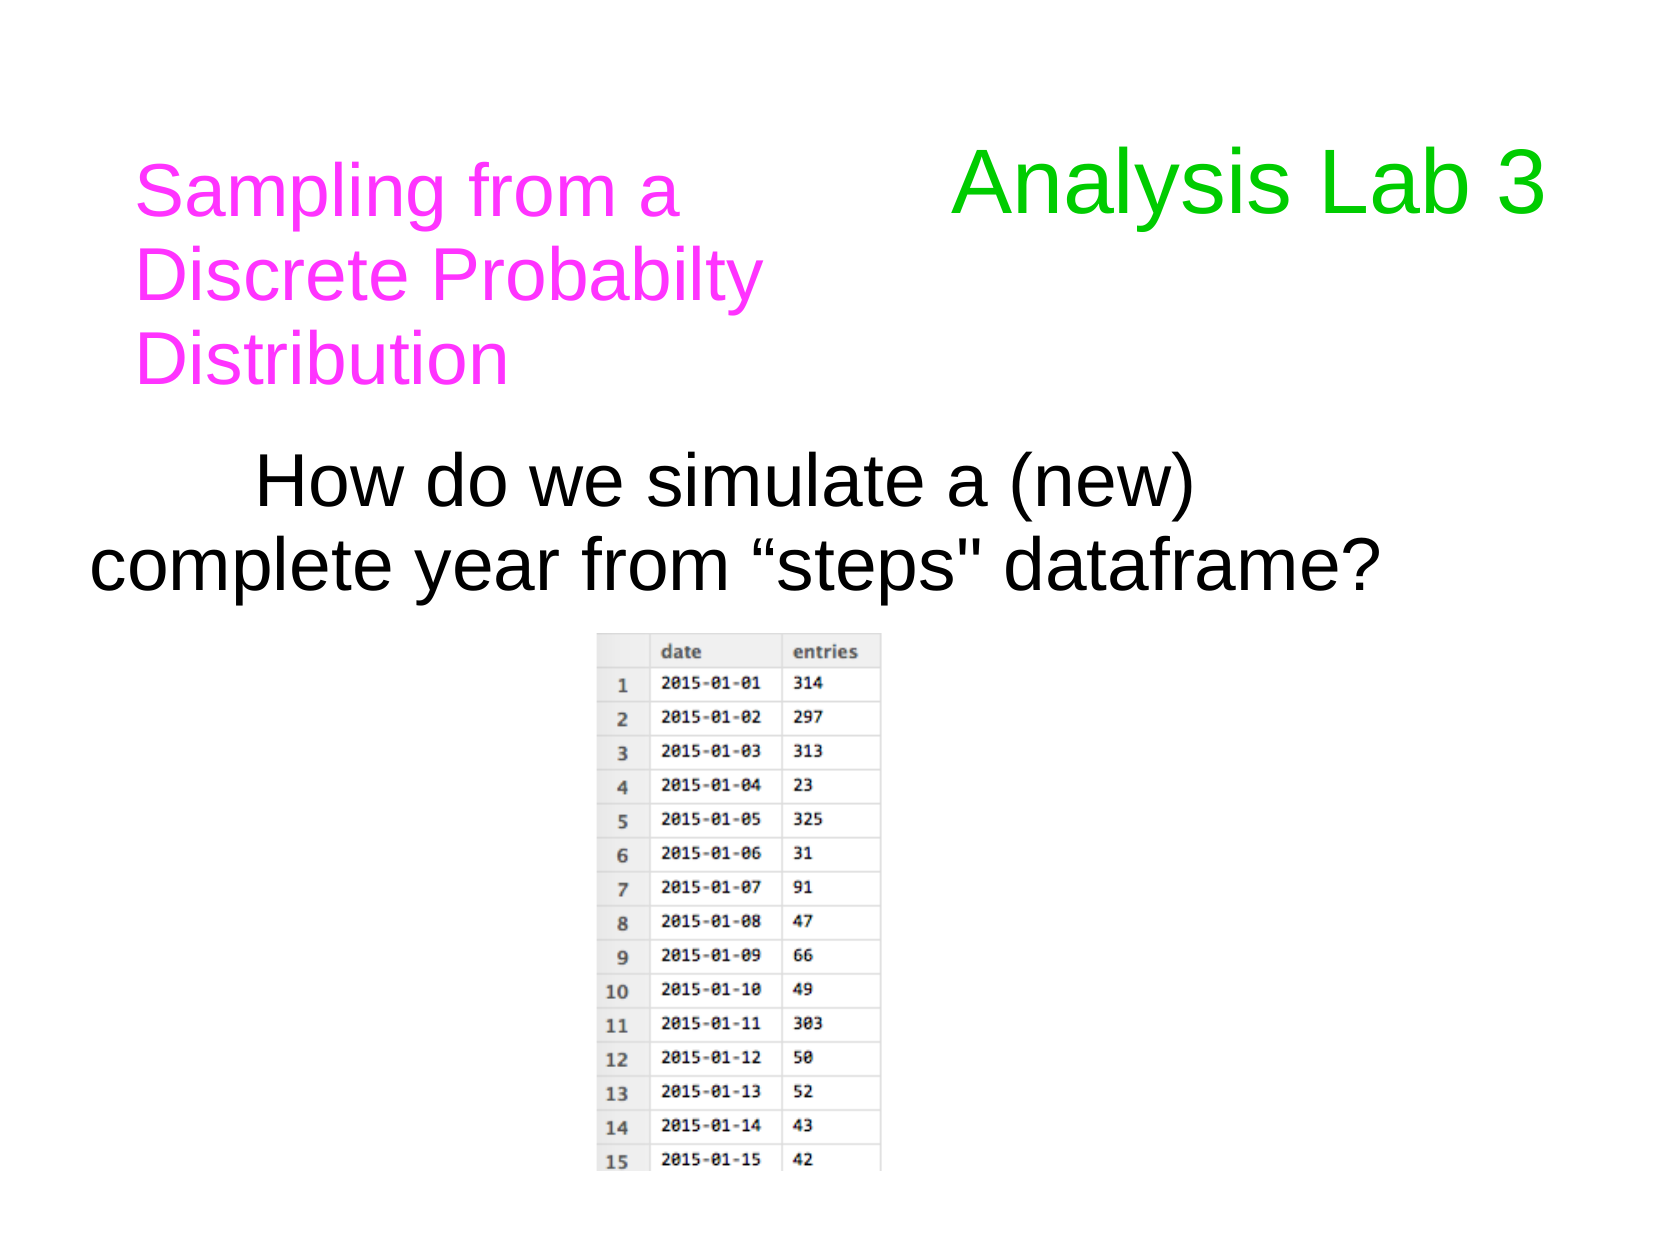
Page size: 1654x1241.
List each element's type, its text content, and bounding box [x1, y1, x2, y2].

picture [596, 633, 917, 1171]
text_box How do we simulate a (new) complete year from “steps" dataframe? [74, 431, 1578, 615]
title Analysis Lab 3 [60, 77, 1549, 286]
text_box Sampling from a Discrete Probabilty Distribution [120, 140, 1006, 431]
